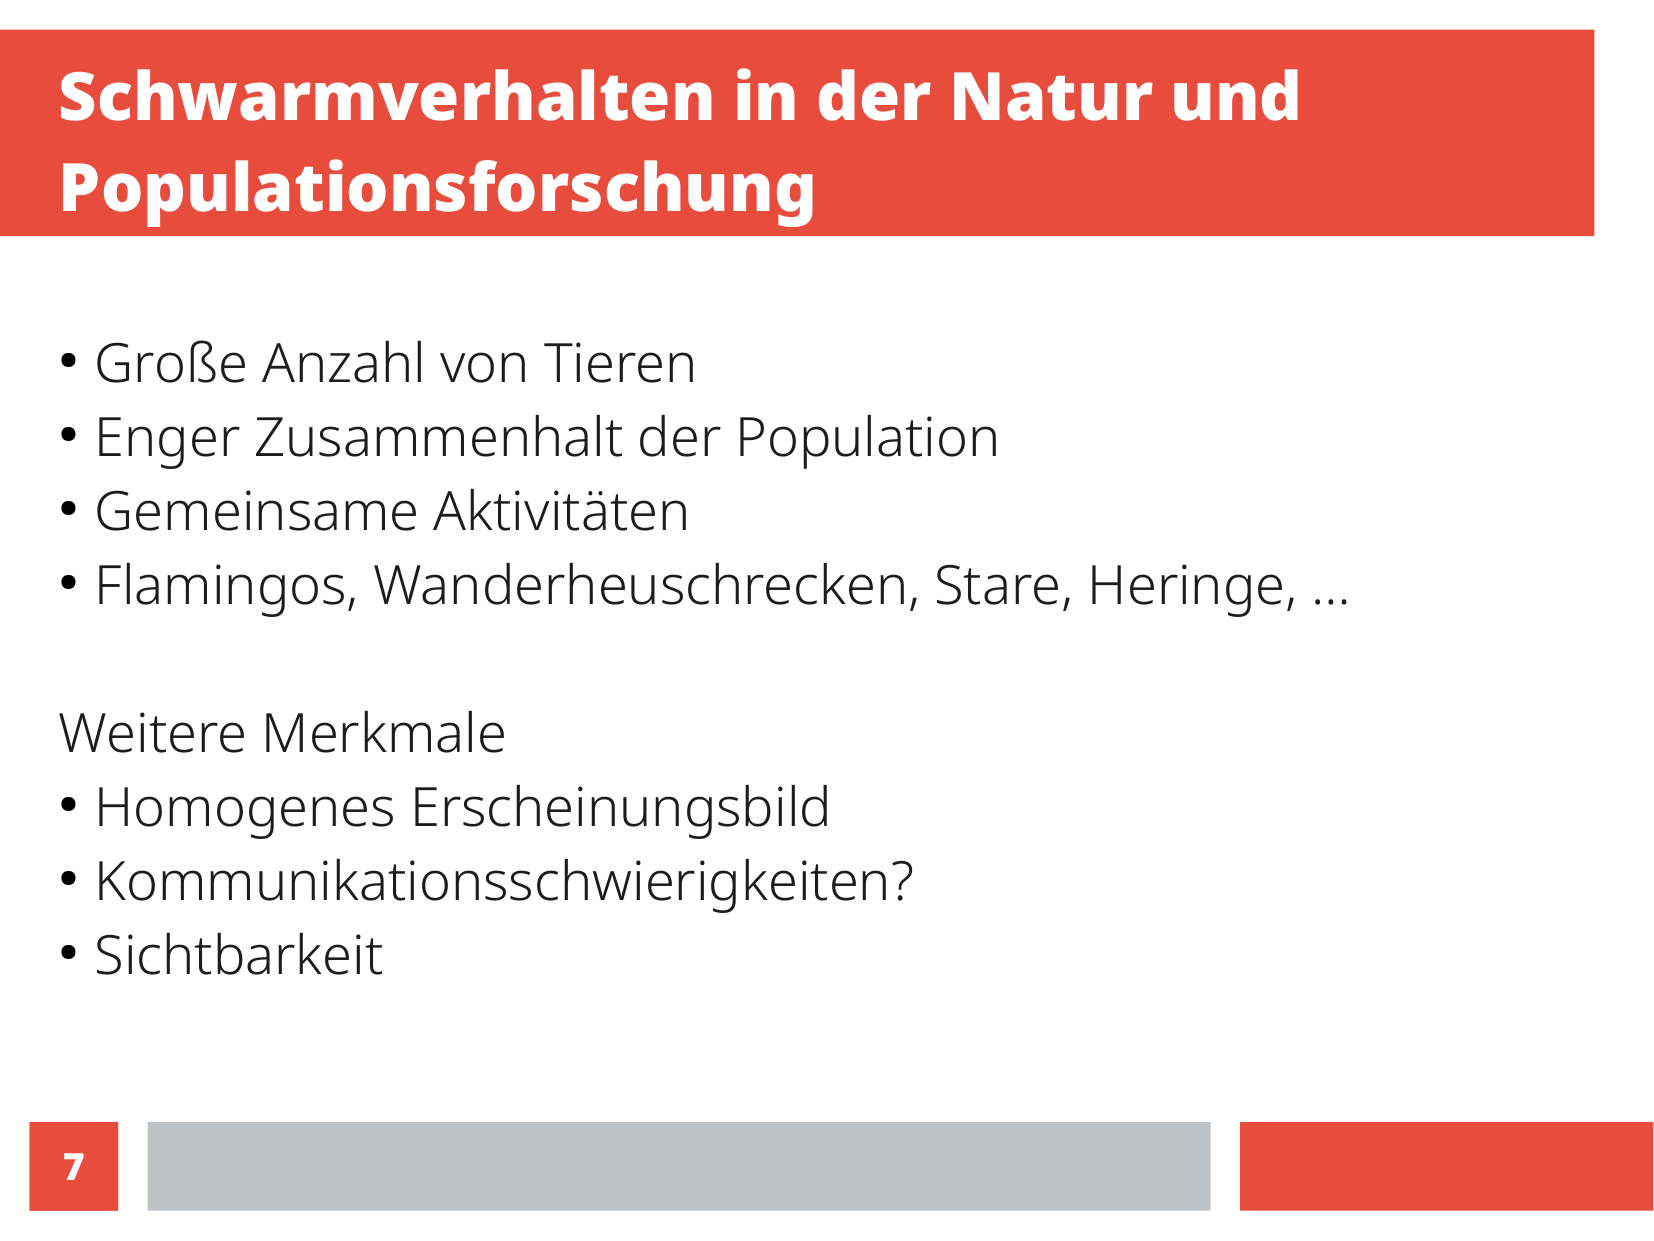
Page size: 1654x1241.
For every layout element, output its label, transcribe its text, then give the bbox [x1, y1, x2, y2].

subtitle Große Anzahl von Tieren Enger Zusammenhalt der Population Gemeinsame Aktivitäten Flamingos, Wanderheuschrecken, Stare, Heringe, … Weitere Merkmale Homogenes Erscheinungsbild Kommunikationsschwierigkeiten? Sichtbarkeit [59, 324, 1565, 1093]
title Schwarmverhalten in der Natur und Populationsforschung [59, 49, 1595, 207]
